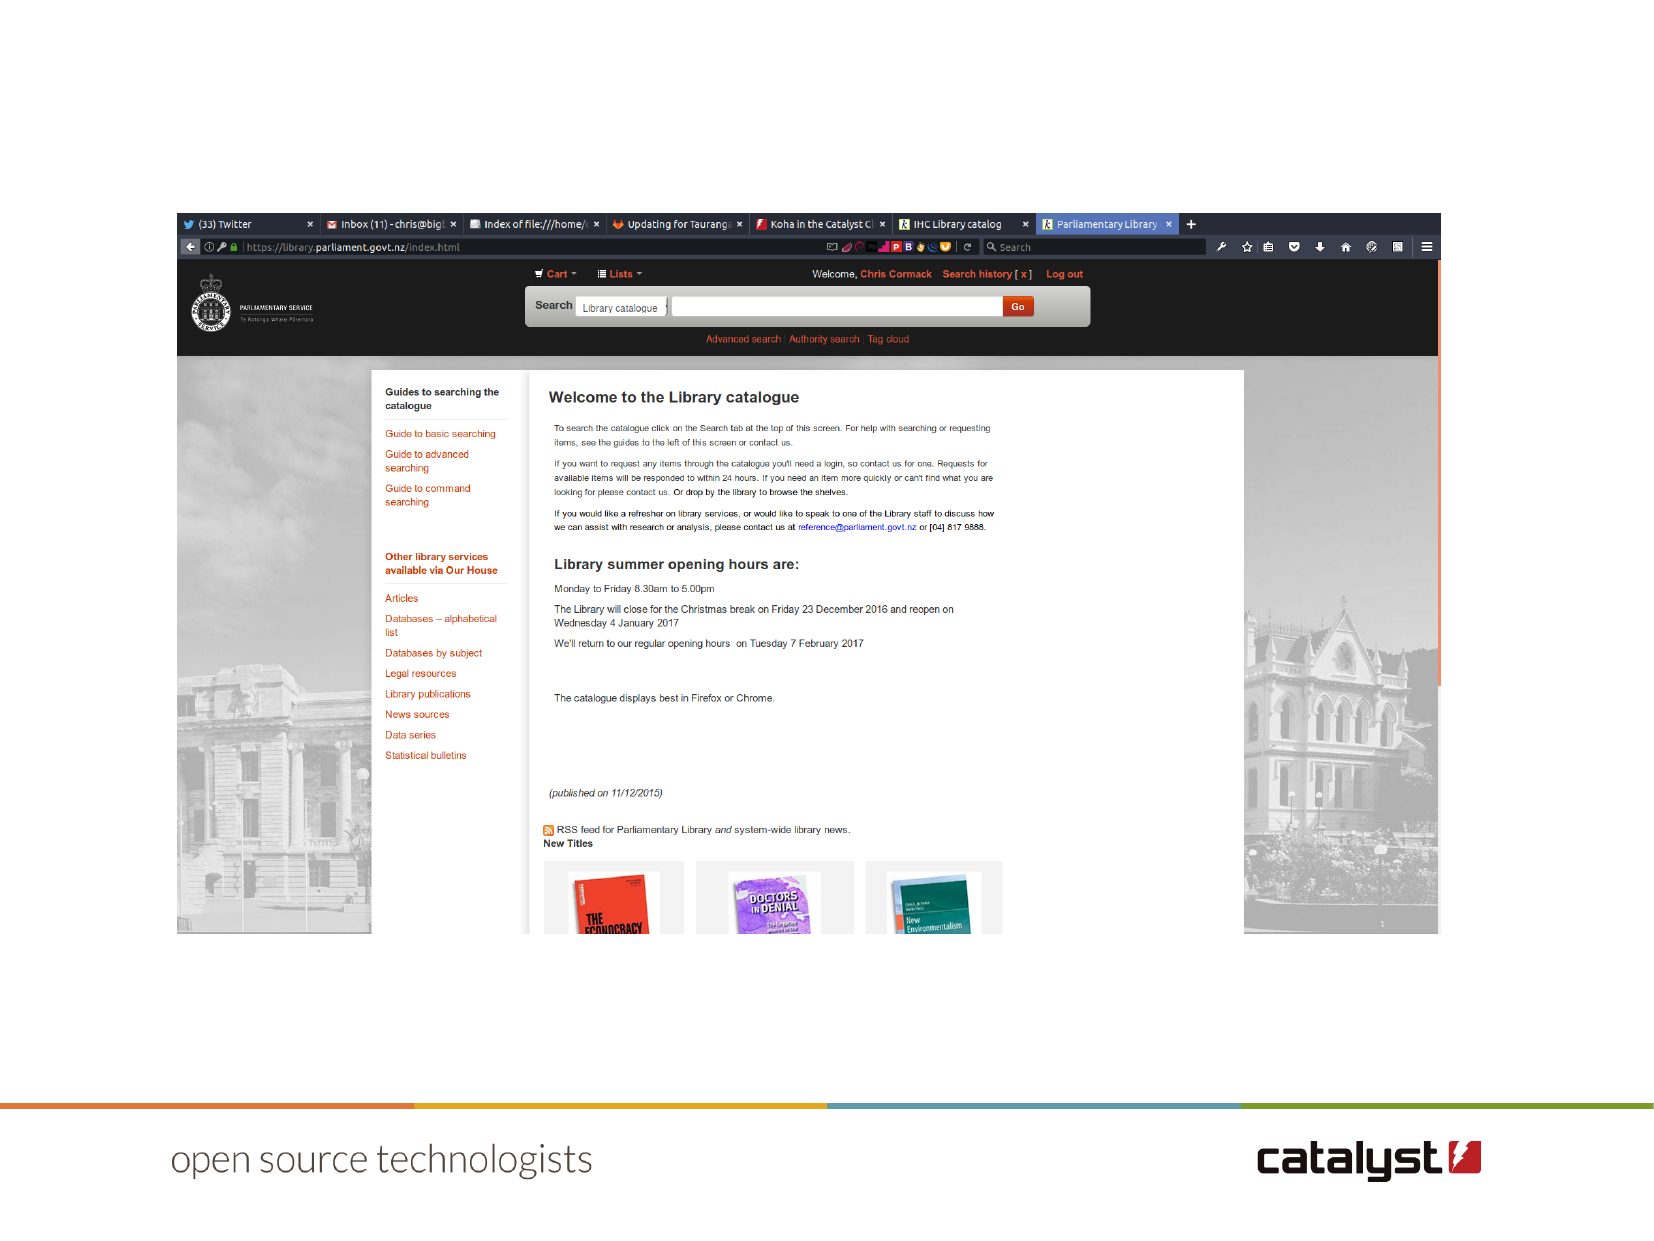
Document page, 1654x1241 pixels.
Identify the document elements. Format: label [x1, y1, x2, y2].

picture [0, 1103, 1654, 1182]
picture [177, 213, 1441, 934]
